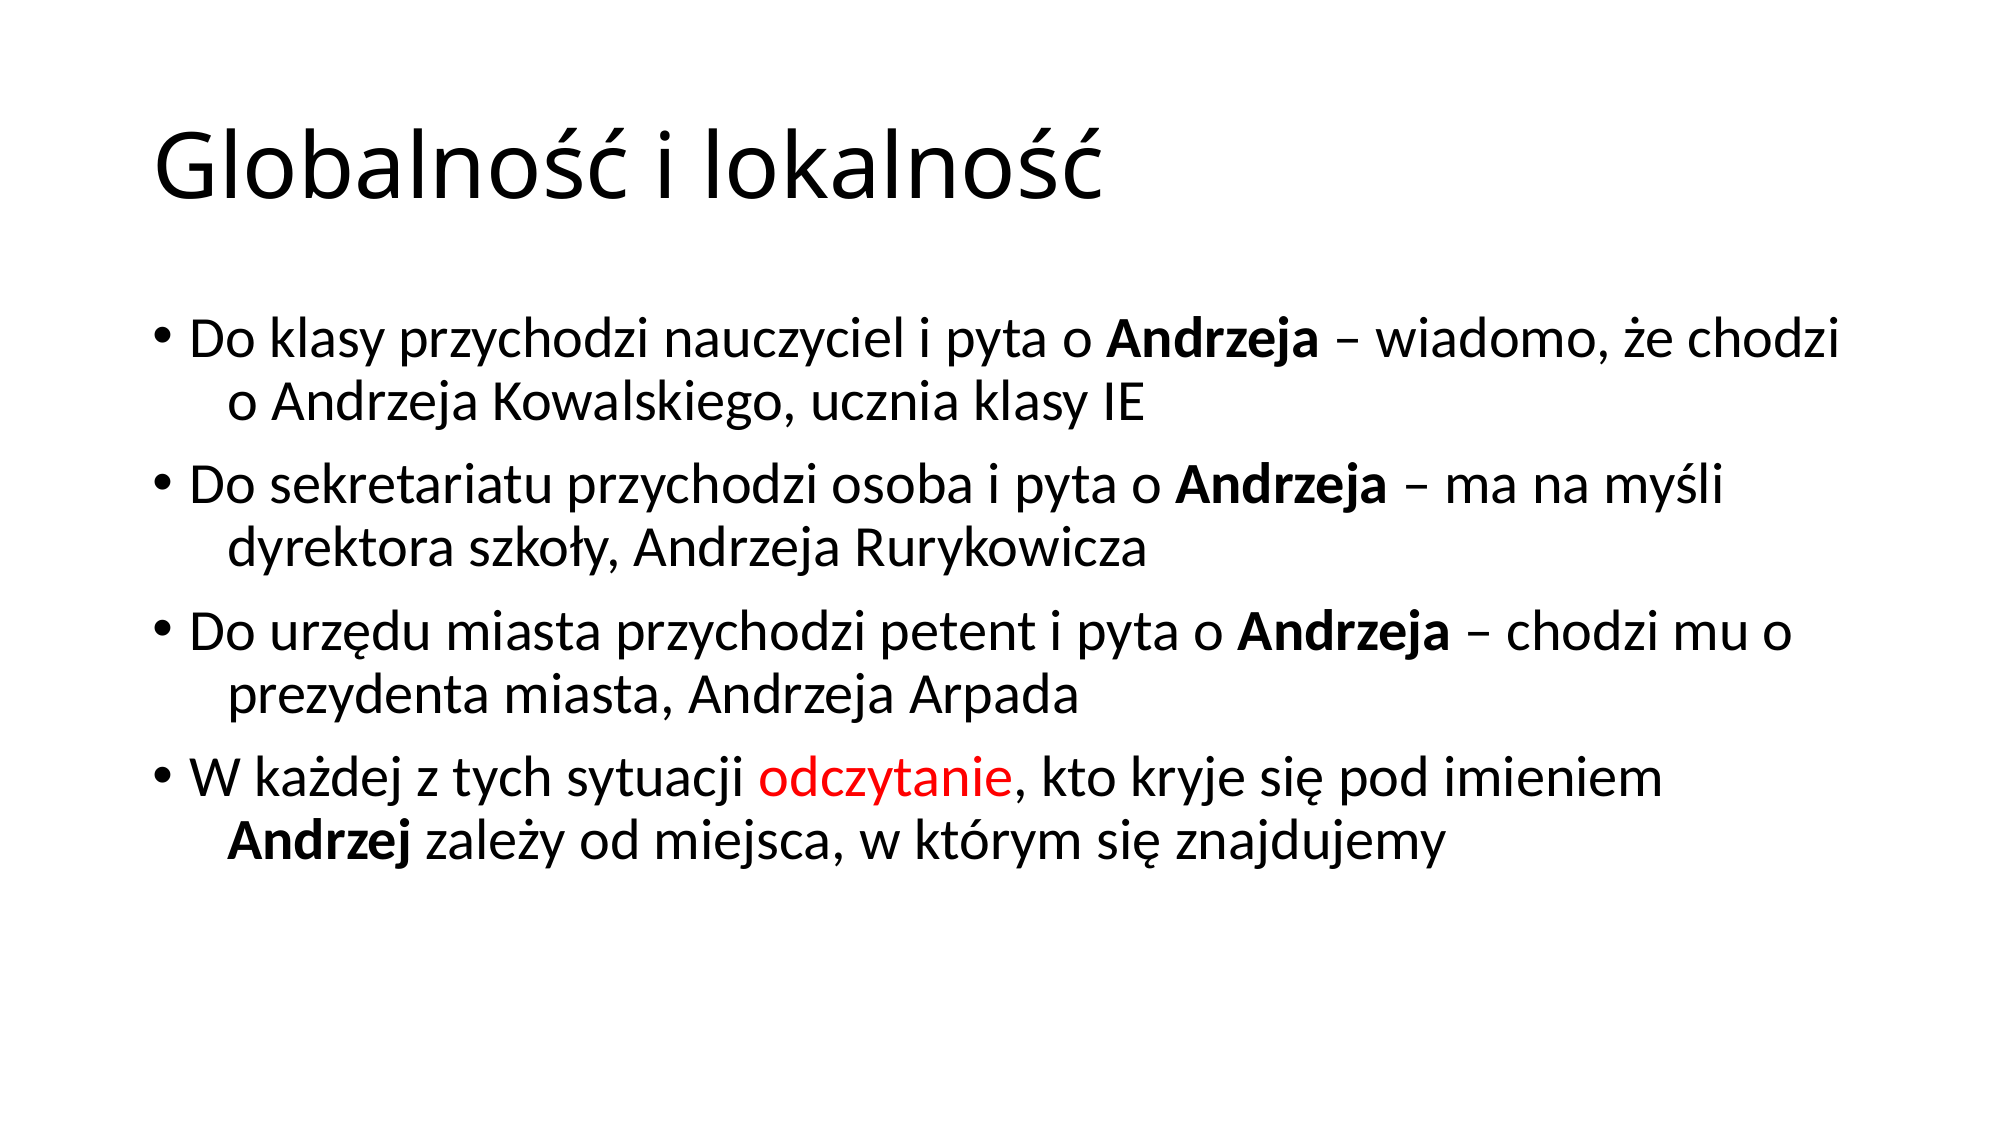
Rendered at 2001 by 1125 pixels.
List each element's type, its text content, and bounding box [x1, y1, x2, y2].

list Do klasy przychodzi nauczyciel i pyta o Andrzeja – wiadomo, że chodzi o Andrzeja Kowalskiego, ucznia klasy IE Do sekretariatu przychodzi osoba i pyta o Andrzeja – ma na myśli dyrektora szkoły, Andrzeja Rurykowicza Do urzędu miasta przychodzi petent i pyta o Andrzeja – chodzi mu o prezydenta miasta, Andrzeja Arpada W każdej z tych sytuacji odczytanie, kto kryje się pod imieniem Andrzej zależy od miejsca, w którym się znajdujemy [137, 299, 1863, 1014]
title Globalność i lokalność [137, 59, 1863, 278]
